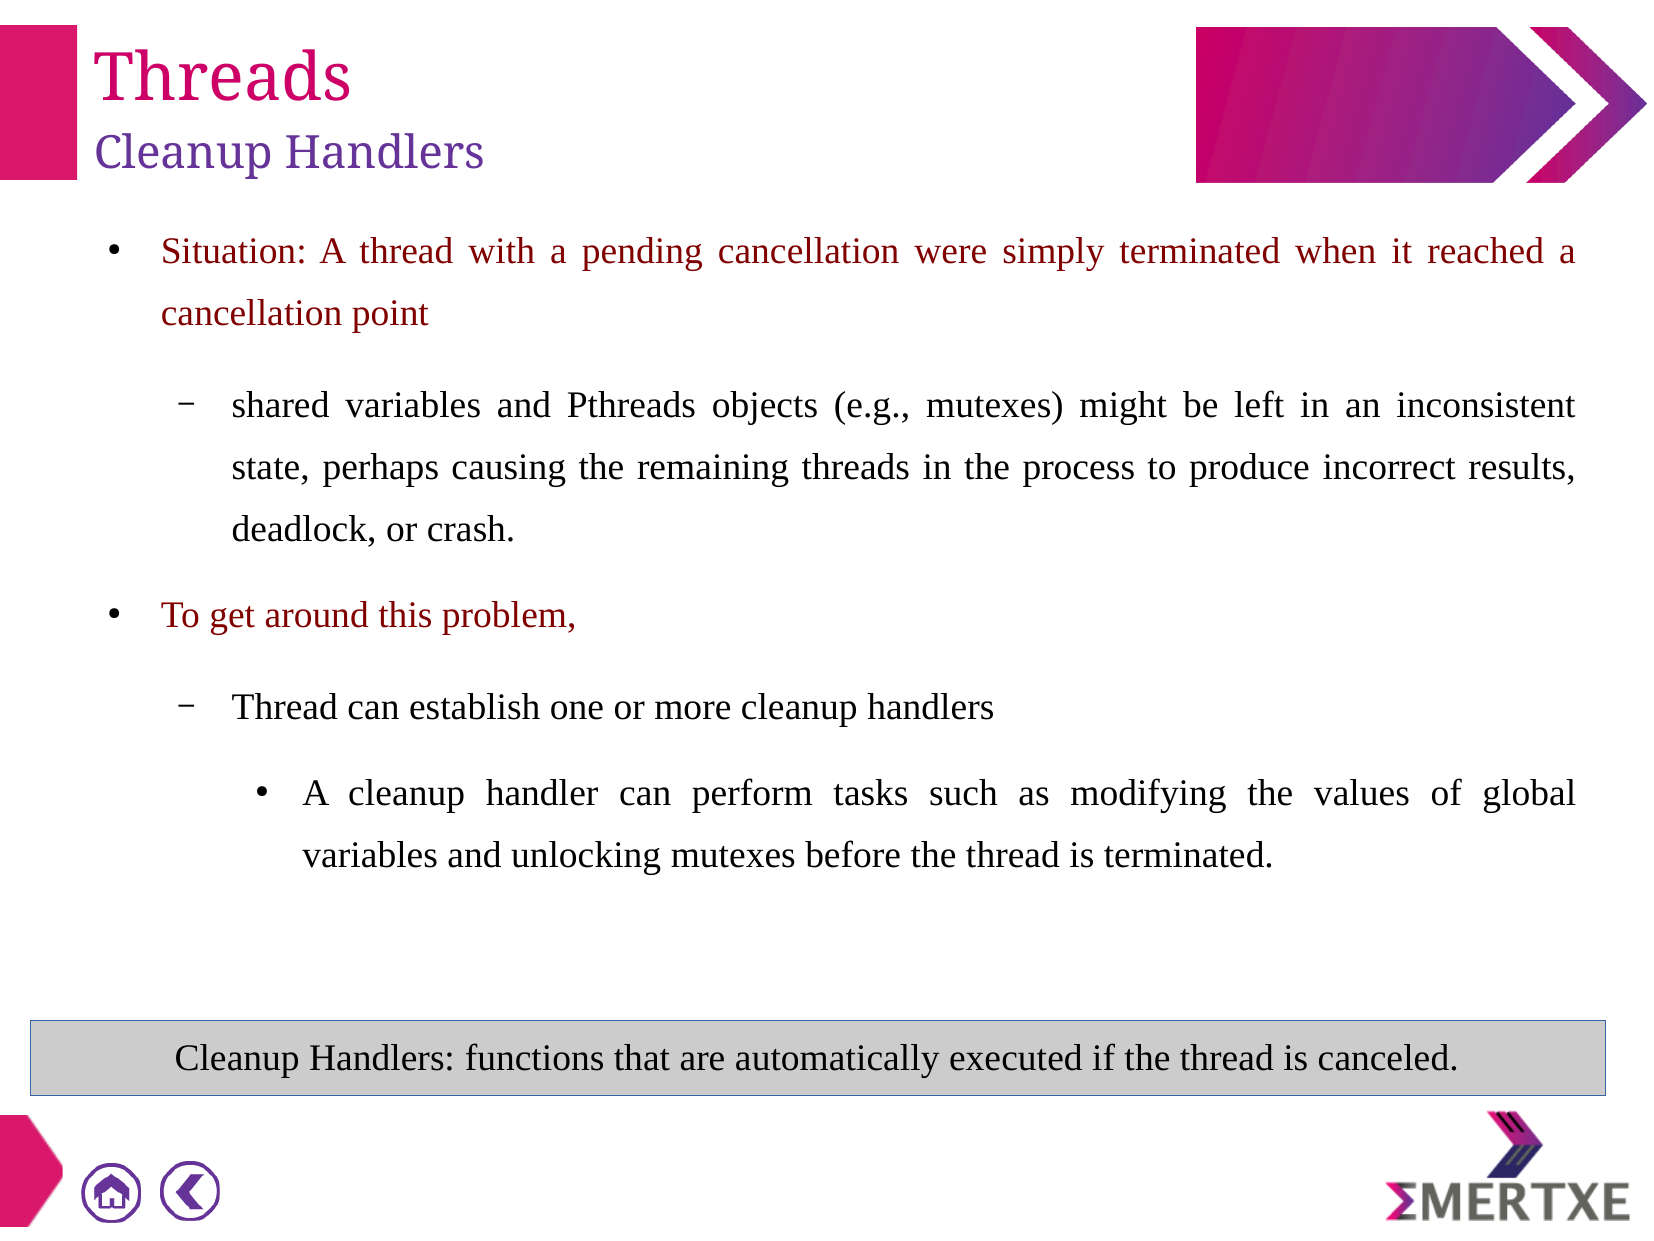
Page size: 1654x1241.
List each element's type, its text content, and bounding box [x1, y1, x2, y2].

picture [160, 1161, 220, 1221]
text_box Cleanup Handlers: functions that are automatically executed if the thread is canceled. [30, 1020, 1606, 1096]
list Situation: A thread with a pending cancellation were simply terminated when it reached a cancellation point shared variables and Pthreads objects (e.g., mutexes) might be left in an inconsistent state, perhaps causing the remaining threads in the process to produce incorrect results, deadlock, or crash. To get around this problem, Thread can establish one or more cleanup handlers A cleanup handler can perform tasks such as modifying the values of global variables and unlocking mutexes before the thread is terminated. [90, 209, 1579, 1020]
picture [81, 1163, 141, 1223]
picture [1571, 27, 1647, 183]
title Threads Cleanup Handlers [93, 2, 1571, 209]
picture [1385, 1107, 1631, 1221]
